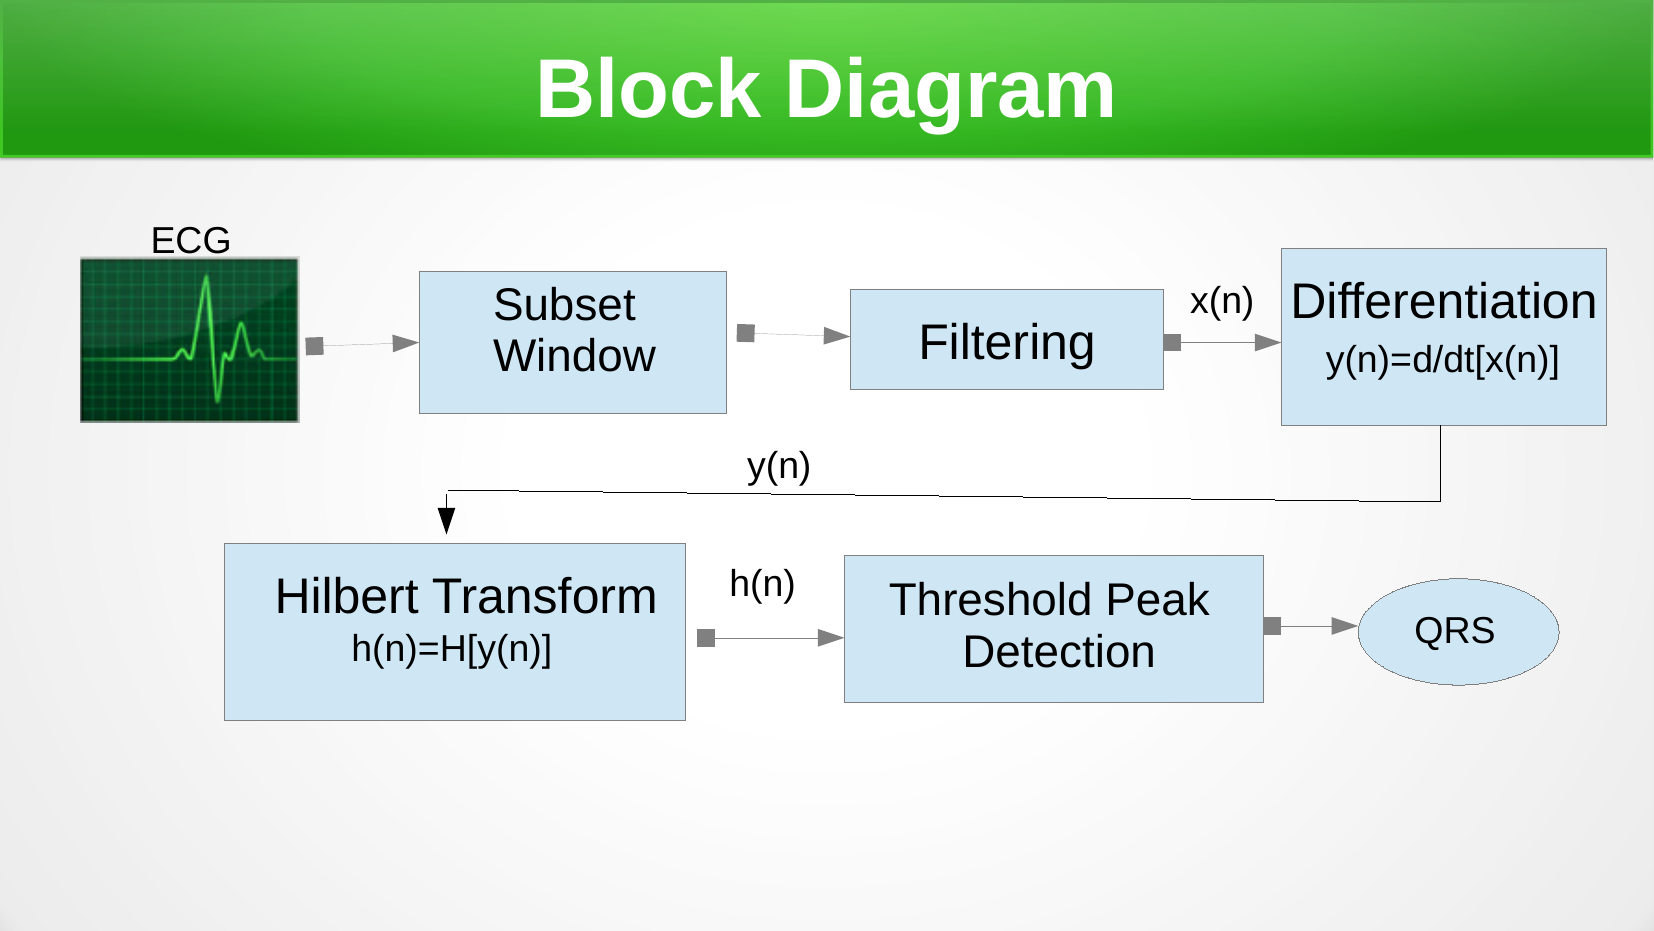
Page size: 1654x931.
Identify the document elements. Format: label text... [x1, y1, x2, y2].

text_box ECG [135, 212, 254, 256]
title Block Diagram [82, 35, 1571, 142]
text_box Differentiation [1275, 265, 1626, 349]
text_box Hilbert Transform [259, 561, 681, 637]
text_box Filtering [903, 307, 1128, 378]
text_box y(n) [732, 437, 827, 494]
text_box h(n) [714, 555, 839, 621]
text_box [850, 289, 1164, 390]
text_box [1281, 349, 1607, 426]
text_box h(n)=H[y(n)] [336, 620, 591, 691]
text_box [1281, 248, 1607, 265]
text_box Threshold Peak Detection [874, 566, 1264, 697]
text_box [224, 543, 686, 721]
text_box [844, 555, 1264, 703]
text_box [1358, 578, 1560, 686]
text_box QRS [1399, 602, 1542, 660]
text_box y(n)=d/dt[x(n)] [1311, 330, 1583, 388]
text_box Subset Window [478, 271, 709, 389]
text_box x(n) [1175, 271, 1276, 329]
picture [80, 256, 300, 423]
text_box [419, 271, 727, 414]
